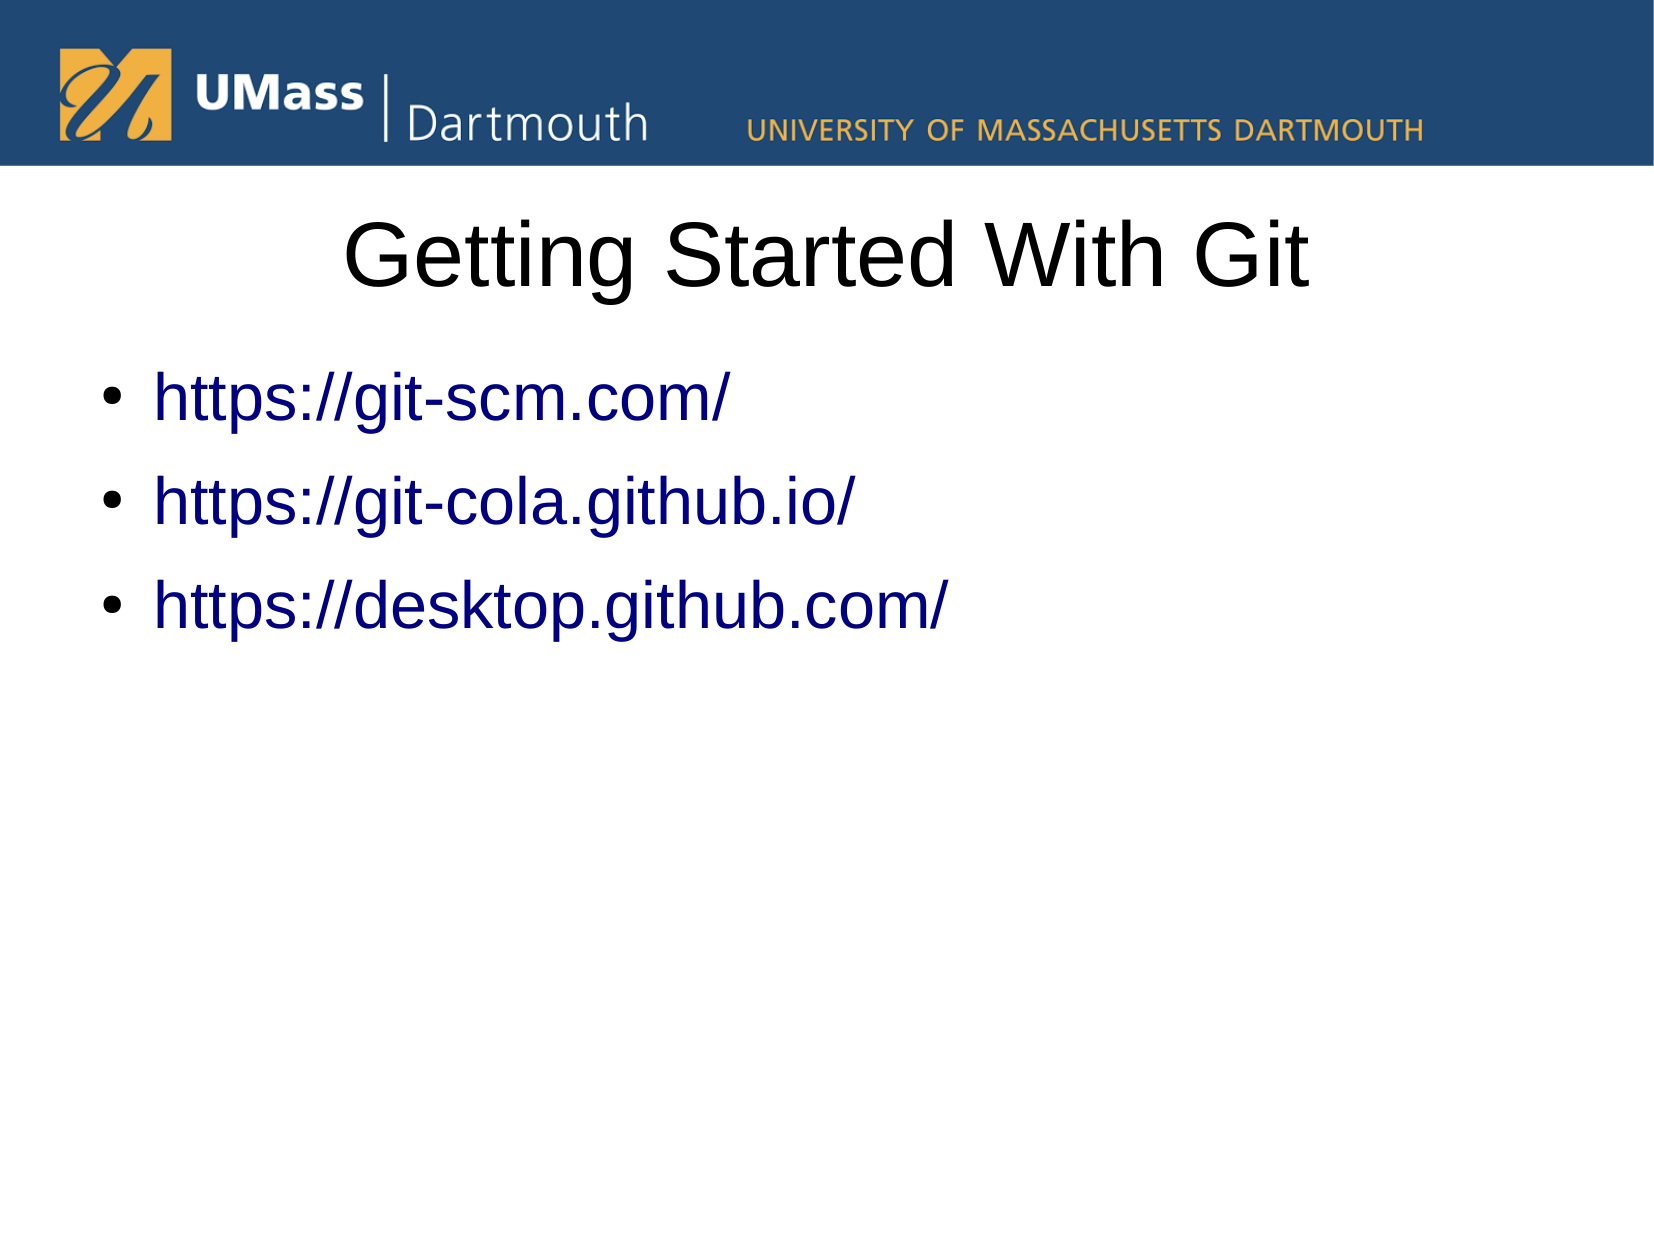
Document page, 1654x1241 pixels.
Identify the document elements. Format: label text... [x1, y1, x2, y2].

list https://git-scm.com/ https://git-cola.github.io/ https://desktop.github.com/ [82, 360, 1571, 1010]
picture [0, 0, 1654, 166]
title Getting Started With Git [82, 180, 1571, 331]
